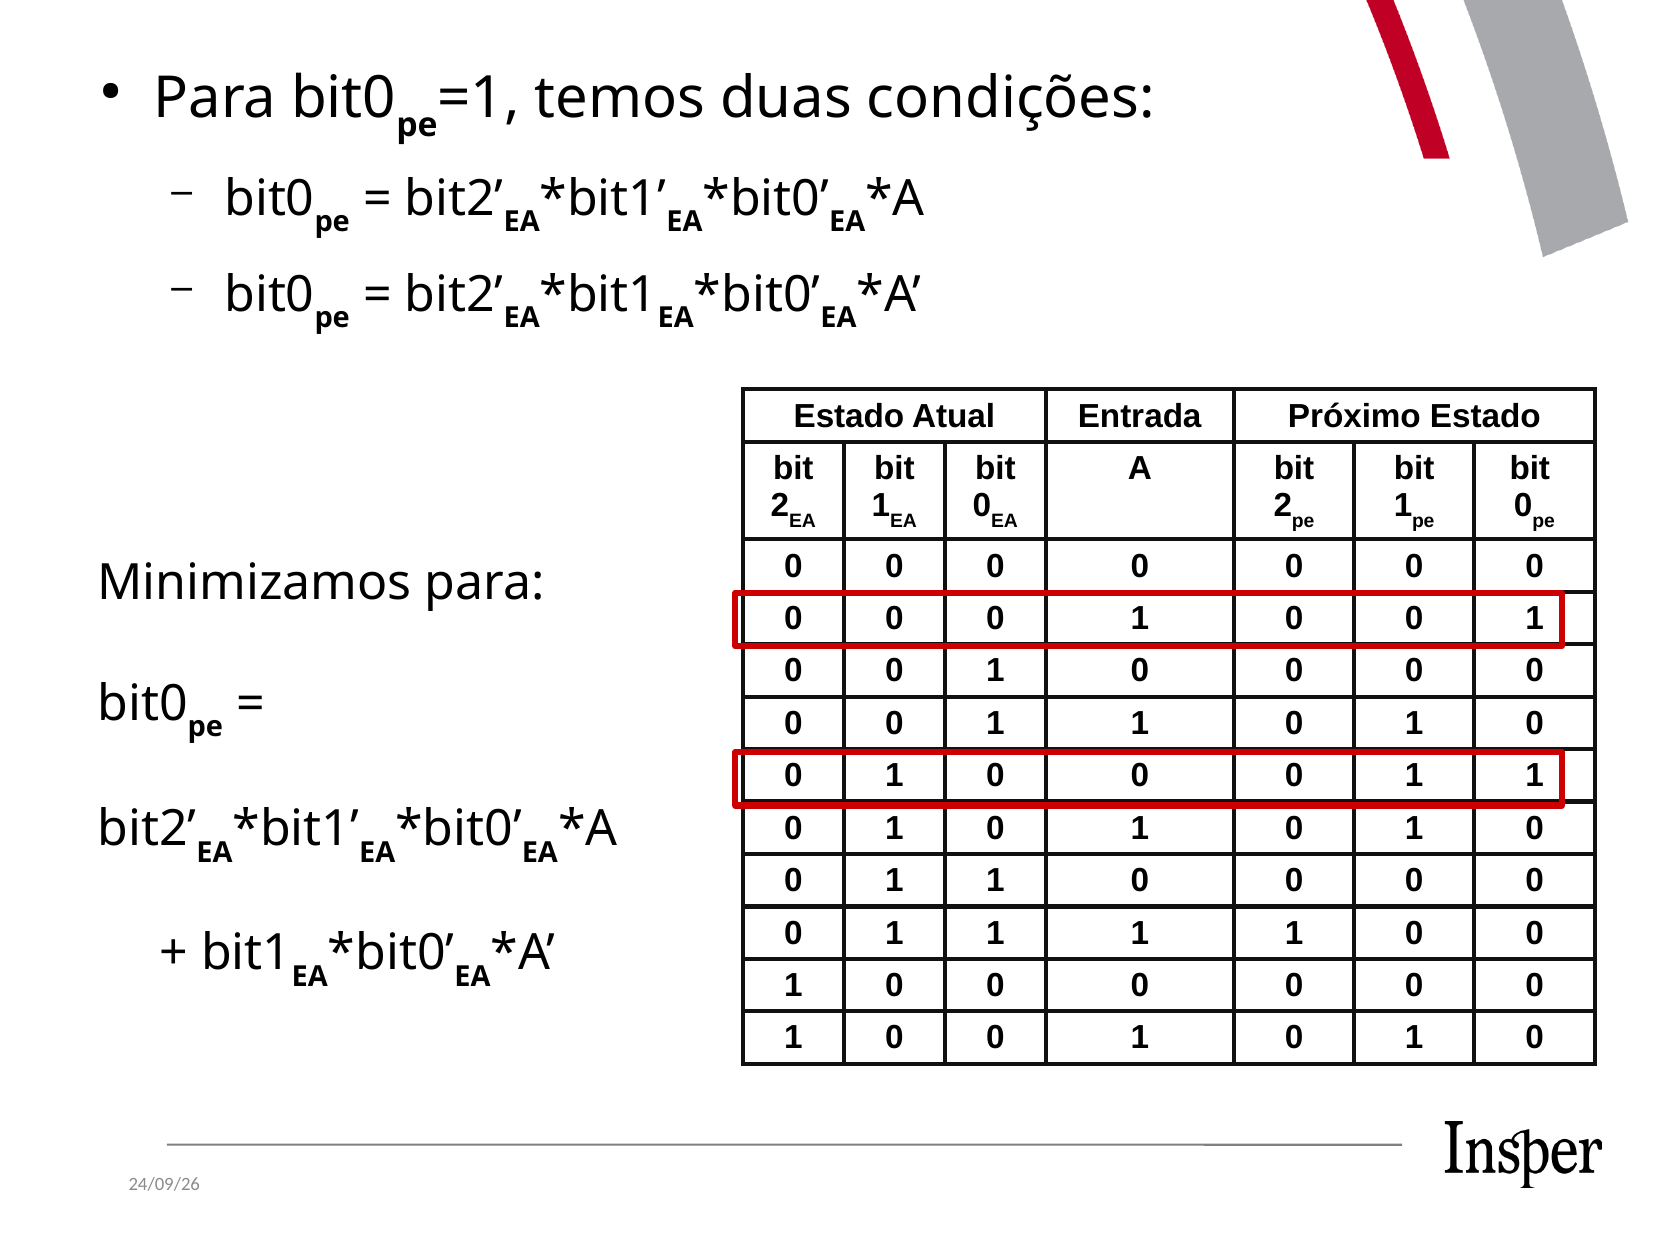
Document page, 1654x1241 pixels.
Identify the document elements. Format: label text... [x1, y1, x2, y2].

table_cell 0 [1356, 649, 1472, 695]
table_cell 0 [1236, 541, 1352, 590]
table_cell 0 [1236, 856, 1352, 904]
table_cell 0 [1236, 1013, 1352, 1062]
table_cell 1 [1356, 755, 1472, 799]
table_cell 0 [846, 1013, 943, 1062]
table_cell 0 [947, 961, 1044, 1009]
table_cell 0 [1236, 961, 1352, 1009]
table_cell 0 [745, 649, 842, 695]
table_cell bit 0pe [1476, 444, 1593, 537]
table_cell bit 1EA [846, 444, 943, 537]
table_cell 1 [1048, 909, 1232, 957]
table_cell 0 [1476, 699, 1593, 747]
table_cell 0 [745, 596, 842, 642]
table_cell 0 [745, 699, 842, 747]
table_cell 0 [1476, 961, 1593, 1009]
list Para bit0pe=1, temos duas condições: bit0pe = bit2’EA*bit1’EA*bit0’EA*A bit0pe = bit2’EA*bit1EA*bit0’EA*A’ [82, 59, 1571, 1123]
table_cell 1 [1356, 699, 1472, 747]
table_cell 1 [846, 755, 943, 799]
table_cell 1 [1565, 751, 1593, 799]
table_cell 0 [1236, 699, 1352, 747]
table_cell A [1048, 444, 1232, 537]
table_cell bit 1pe [1356, 444, 1472, 537]
table_cell 0 [745, 809, 842, 852]
table_cell 0 [1236, 596, 1352, 642]
table_cell 1 [1476, 755, 1559, 799]
table_cell 0 [745, 541, 842, 590]
table_cell bit 0EA [947, 444, 1044, 537]
table_cell 0 [947, 1013, 1044, 1062]
table_cell 0 [1236, 755, 1352, 799]
table_cell 0 [1048, 961, 1232, 1009]
table_cell 1 [947, 909, 1044, 957]
table_cell 1 [1356, 1013, 1472, 1062]
table_cell 0 [1356, 541, 1472, 590]
table_cell 0 [1048, 856, 1232, 904]
text_box Minimizamos para: bit0pe = bit2’EA*bit1’EA*bit0’EA*A + bit1EA*bit0’EA*A’ [82, 543, 721, 1081]
table_cell 0 [1476, 541, 1593, 590]
table_cell 1 [745, 961, 842, 1009]
table_cell 0 [1236, 809, 1352, 852]
table_cell 1 [947, 699, 1044, 747]
table_cell 0 [1356, 961, 1472, 1009]
table_cell 0 [1476, 646, 1593, 695]
table_cell 0 [1048, 755, 1232, 799]
table_cell 1 [1048, 699, 1232, 747]
table_cell 0 [1356, 909, 1472, 957]
table_cell 0 [846, 961, 943, 1009]
table_header Próximo Estado [1236, 391, 1593, 440]
table_cell 1 [947, 856, 1044, 904]
table_cell 0 [846, 649, 943, 695]
table_cell 0 [745, 755, 842, 799]
table_cell 0 [846, 596, 943, 642]
table_cell 1 [1565, 594, 1593, 642]
table_cell 0 [1236, 649, 1352, 695]
table_cell 1 [1048, 1013, 1232, 1062]
table_cell 1 [846, 909, 943, 957]
table_cell 1 [1476, 596, 1559, 642]
table_cell 1 [1236, 909, 1352, 957]
table_cell 0 [1476, 804, 1593, 852]
table_cell 0 [1476, 856, 1593, 904]
table_cell 0 [745, 909, 842, 957]
table_cell 0 [1048, 649, 1232, 695]
table_cell 1 [846, 809, 943, 852]
table_header Entrada [1048, 391, 1232, 440]
table_cell 0 [1476, 909, 1593, 957]
table_cell 0 [1476, 1013, 1593, 1062]
table_cell 0 [947, 541, 1044, 590]
table_cell 1 [1356, 809, 1472, 852]
table_header Estado Atual [745, 391, 1044, 440]
table_cell bit 2EA [745, 444, 842, 537]
table_cell 0 [947, 596, 1044, 642]
table_cell 0 [745, 856, 842, 904]
table_cell 1 [1048, 596, 1232, 642]
table_cell 0 [947, 809, 1044, 852]
table_cell 1 [1048, 809, 1232, 852]
table_cell 0 [846, 541, 943, 590]
table_cell 1 [846, 856, 943, 904]
table_cell 0 [1356, 596, 1472, 642]
table_cell 0 [846, 699, 943, 747]
table_cell 0 [947, 755, 1044, 799]
table_cell 1 [947, 649, 1044, 695]
table_cell 0 [1048, 541, 1232, 590]
table_cell bit 2pe [1236, 444, 1352, 537]
table_cell 0 [1356, 856, 1472, 904]
table_cell 1 [745, 1013, 842, 1062]
